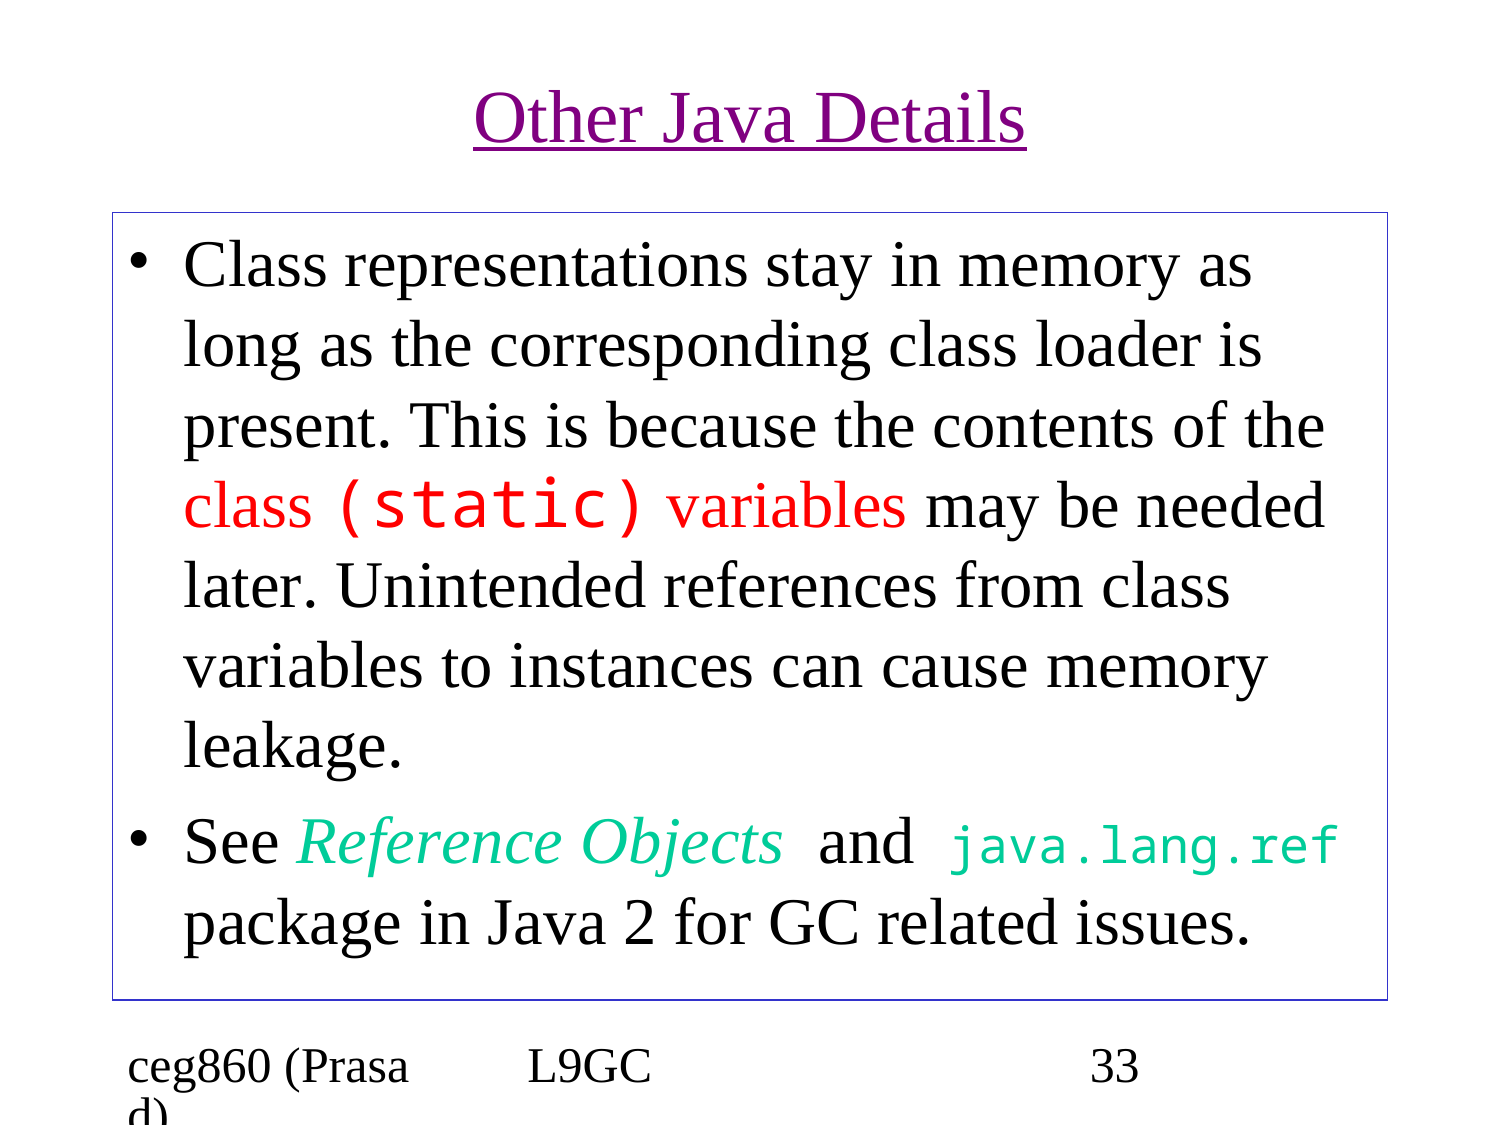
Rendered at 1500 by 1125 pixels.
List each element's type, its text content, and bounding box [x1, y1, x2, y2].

list Class representations stay in memory as long as the corresponding class loader is present. This is because the contents of the class (static) variables may be needed later. Unintended references from class variables to instances can cause memory leakage. See Reference Objects and java.lang.ref package in Java 2 for GC related issues. [112, 212, 1388, 1000]
title Other Java Details [112, 50, 1388, 176]
